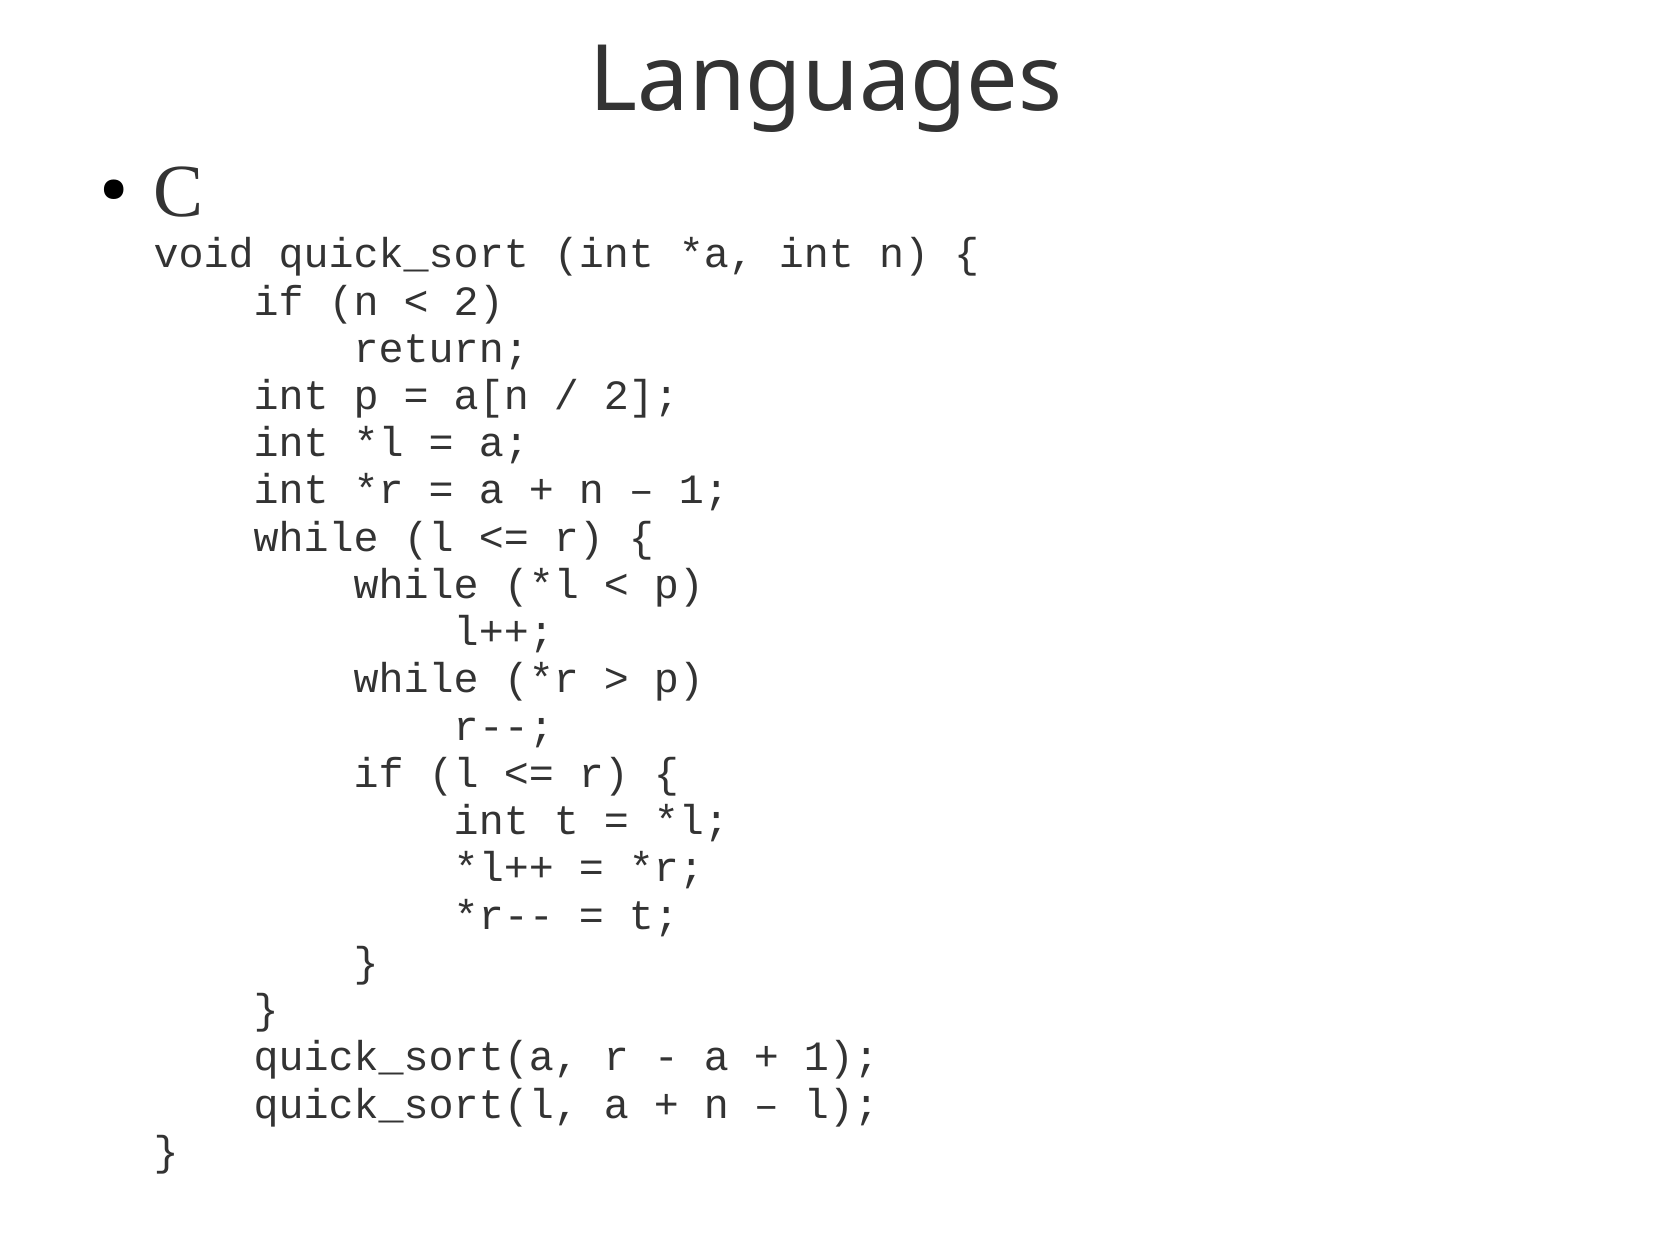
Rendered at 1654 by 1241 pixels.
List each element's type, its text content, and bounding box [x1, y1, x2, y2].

list C void quick_sort (int *a, int n) { if (n < 2) return; int p = a[n / 2]; int *l = a; int *r = a + n – 1; while (l <= r) { while (*l < p) l++; while (*r > p) r--; if (l <= r) { int t = *l; *l++ = *r; *r-- = t; } } quick_sort(a, r - a + 1); quick_sort(l, a + n – l); } [82, 150, 1571, 1178]
title Languages [82, 0, 1571, 150]
